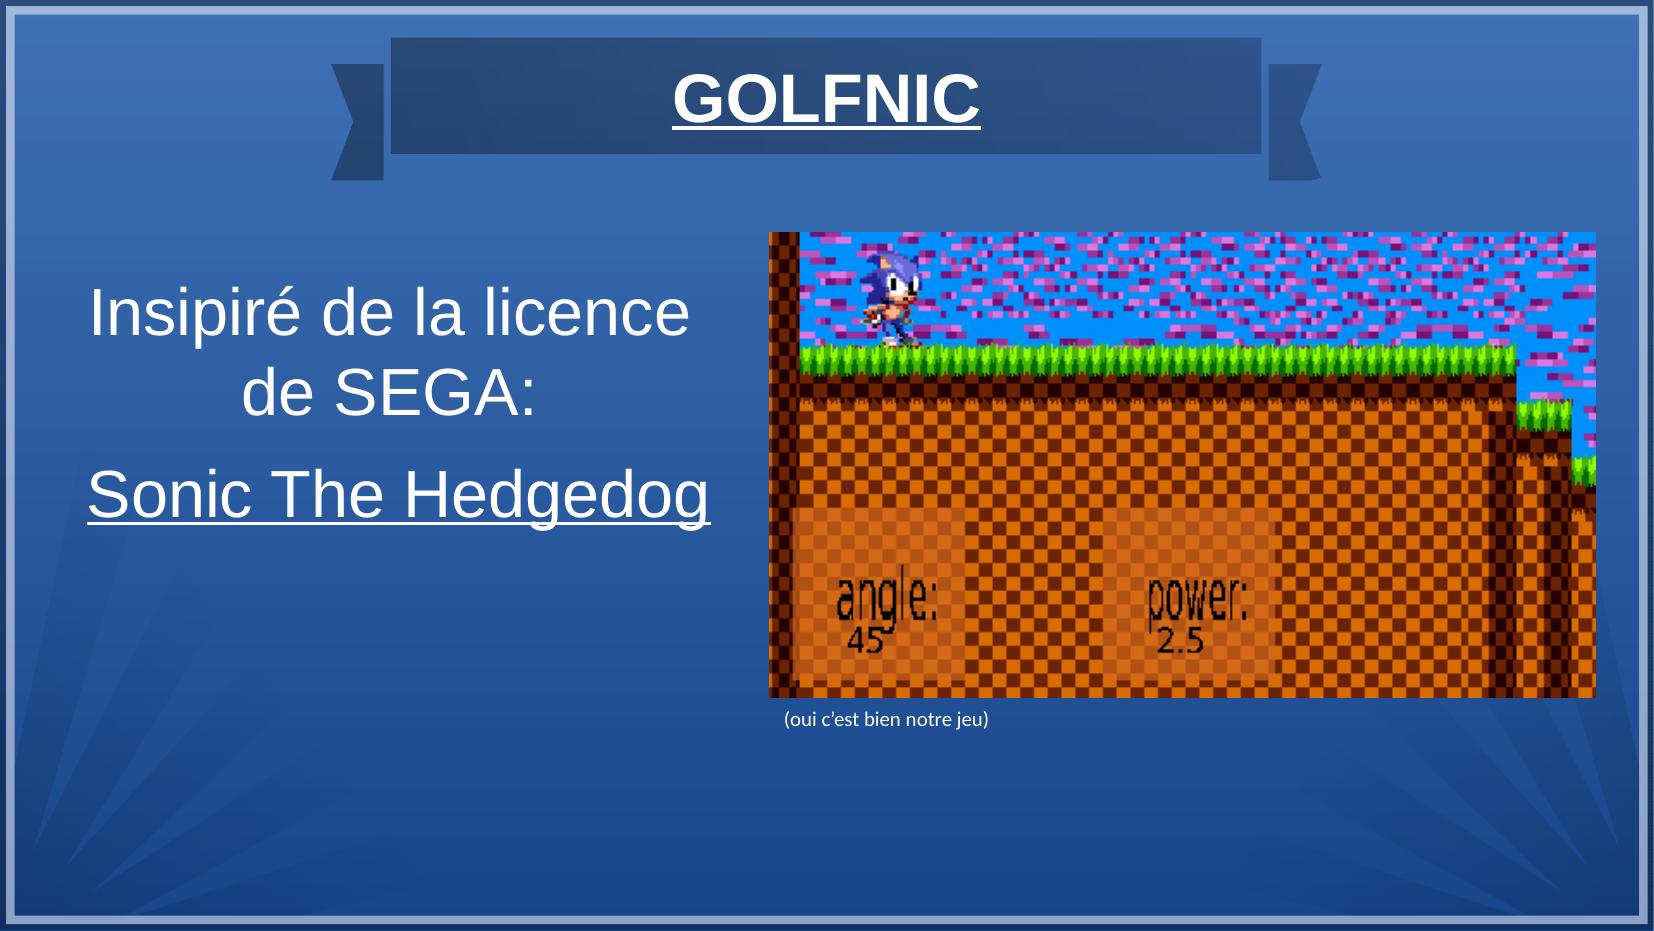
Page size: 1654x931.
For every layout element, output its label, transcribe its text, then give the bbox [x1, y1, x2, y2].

subtitle Insipiré de la licence de SEGA: Sonic The Hedgedog [44, 267, 736, 533]
text_box (oui c’est bien notre jeu) [769, 697, 1533, 739]
title GOLFNIC [389, 35, 1264, 154]
picture [769, 232, 1596, 698]
